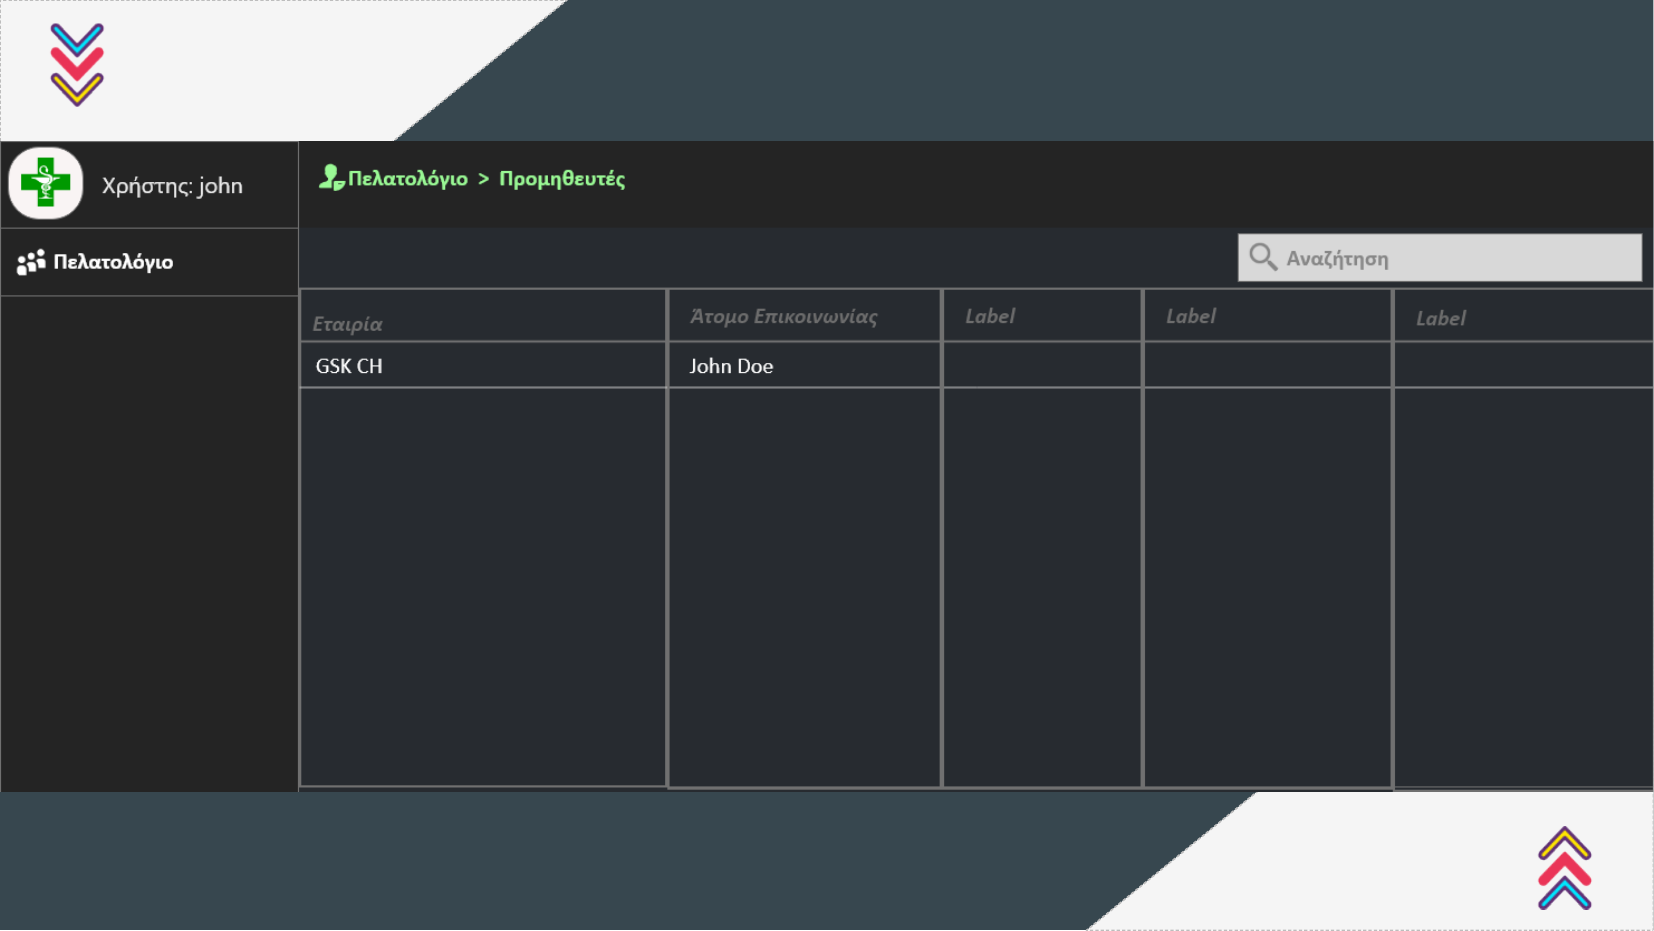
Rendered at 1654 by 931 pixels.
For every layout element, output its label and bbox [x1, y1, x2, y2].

picture [35, 23, 119, 107]
text_box [1086, 792, 1654, 931]
text_box [0, 0, 567, 141]
picture [0, 141, 1654, 792]
picture [1523, 826, 1607, 910]
